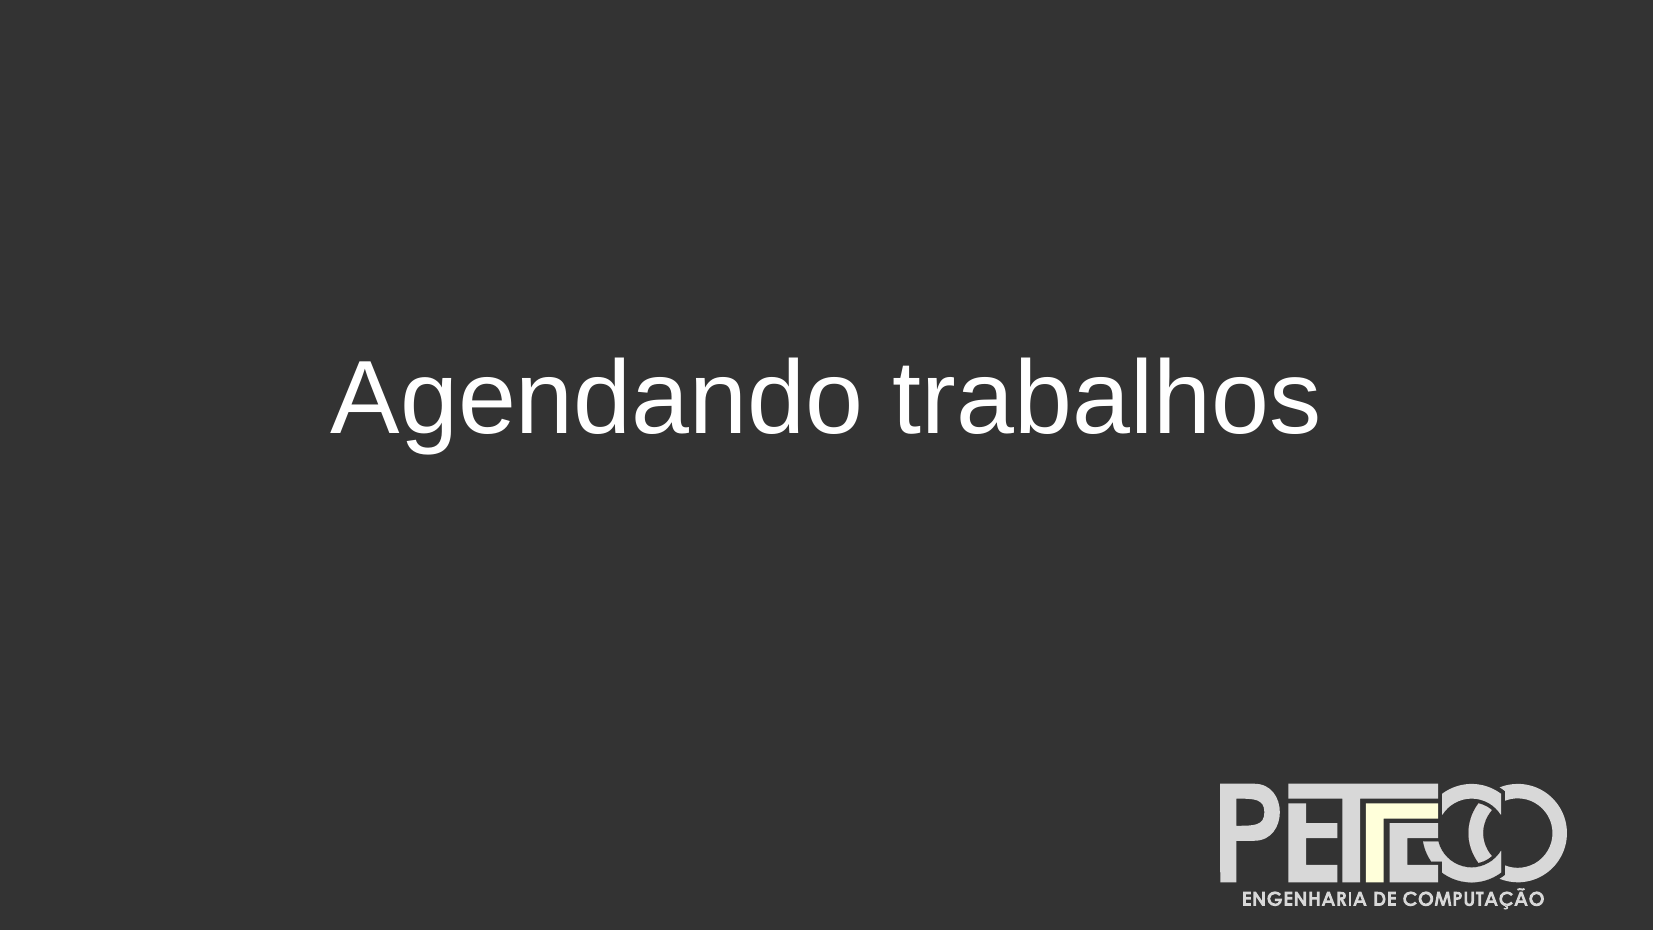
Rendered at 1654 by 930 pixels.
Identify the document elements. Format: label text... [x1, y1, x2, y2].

subtitle Agendando trabalhos [82, 37, 1571, 757]
